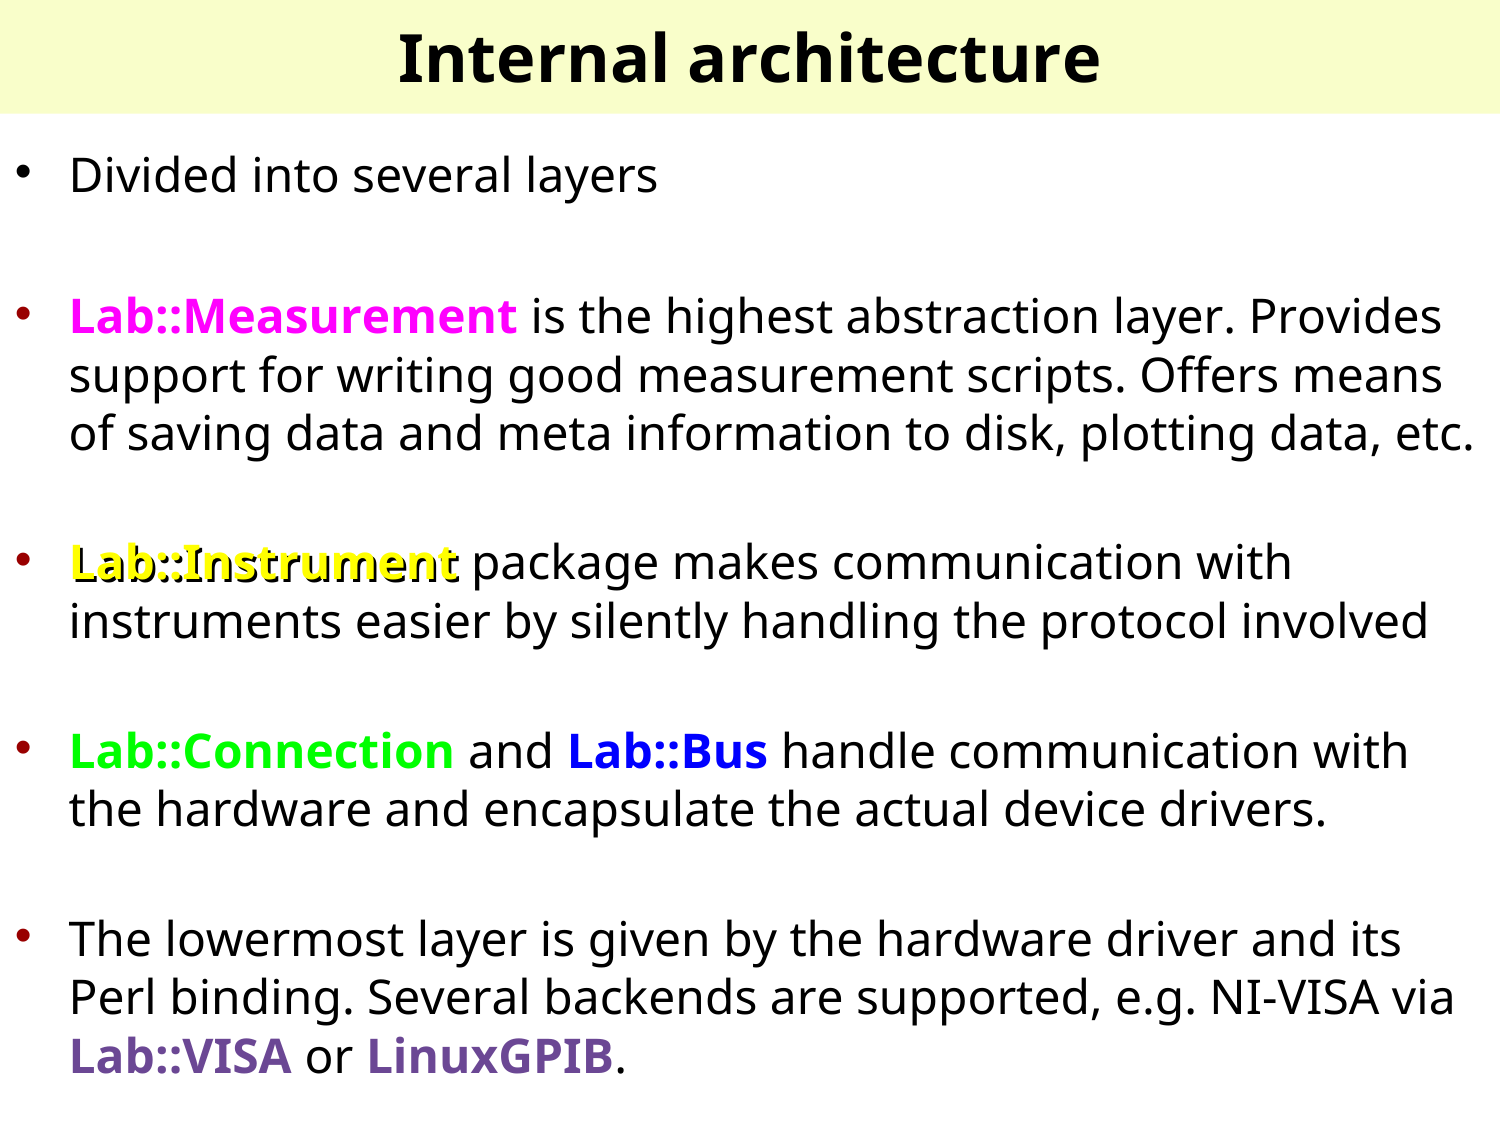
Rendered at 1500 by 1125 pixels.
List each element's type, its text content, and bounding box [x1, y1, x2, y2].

title Internal architecture [0, 0, 1500, 114]
list Divided into several layers Lab::Measurement is the highest abstraction layer. Provides support for writing good measurement scripts. Offers means of saving data and meta information to disk, plotting data, etc. Lab::Instrument package makes communication with instruments easier by silently handling the protocol involved Lab::Connection and Lab::Bus handle communication with the hardware and encapsulate the actual device drivers. The lowermost layer is given by the hardware driver and its Perl binding. Several backends are supported, e.g. NI-VISA via Lab::VISA or LinuxGPIB. [0, 137, 1500, 1125]
